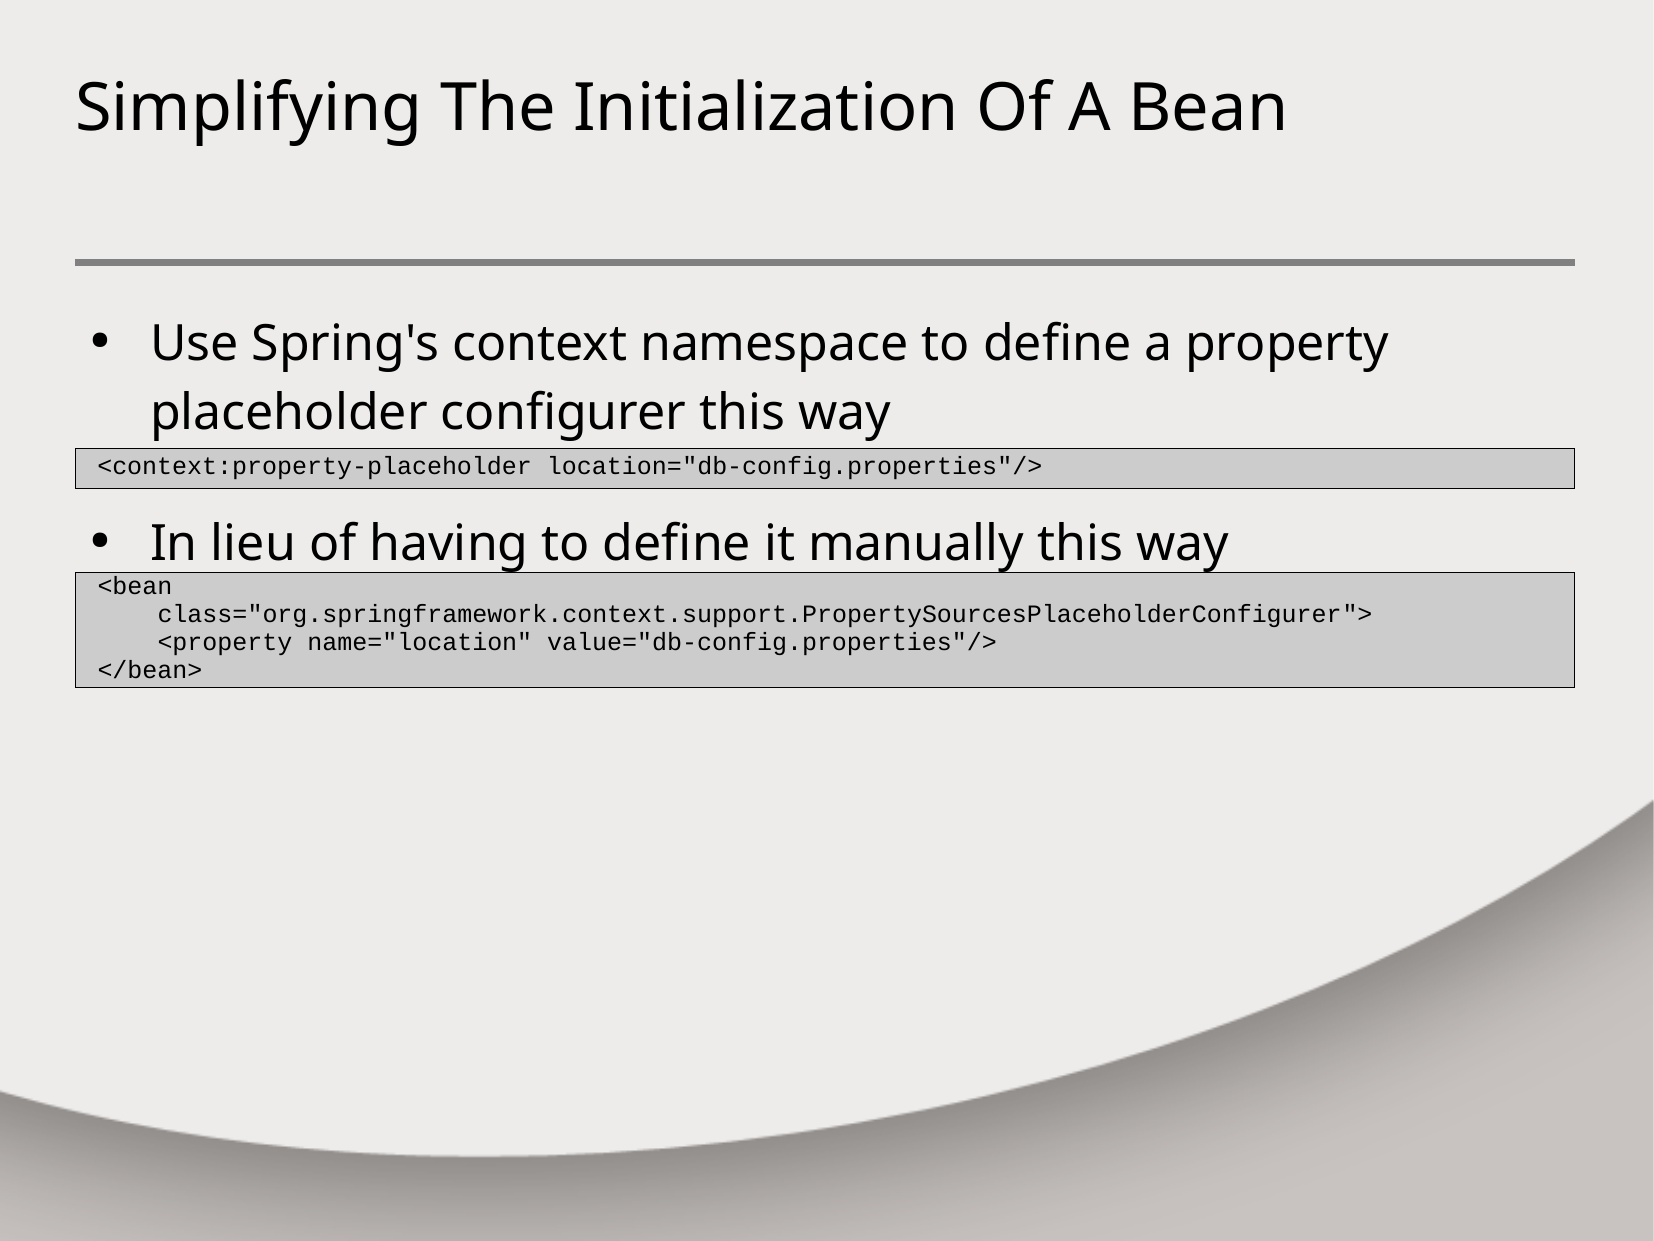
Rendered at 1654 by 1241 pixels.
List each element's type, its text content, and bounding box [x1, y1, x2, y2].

text_box Use Spring's context namespace to define a property placeholder configurer this way In lieu of having to define it manually this way [75, 300, 1576, 1163]
picture [0, 0, 1654, 1241]
title Simplifying The Initialization Of A Bean [75, 75, 1576, 226]
text_box <bean class="org.springframework.context.support.PropertySourcesPlaceholderConfigurer"> <property name="location" value="db-config.properties"/> </bean> [75, 572, 1575, 688]
text_box <context:property-placeholder location="db-config.properties"/> [75, 448, 1575, 489]
